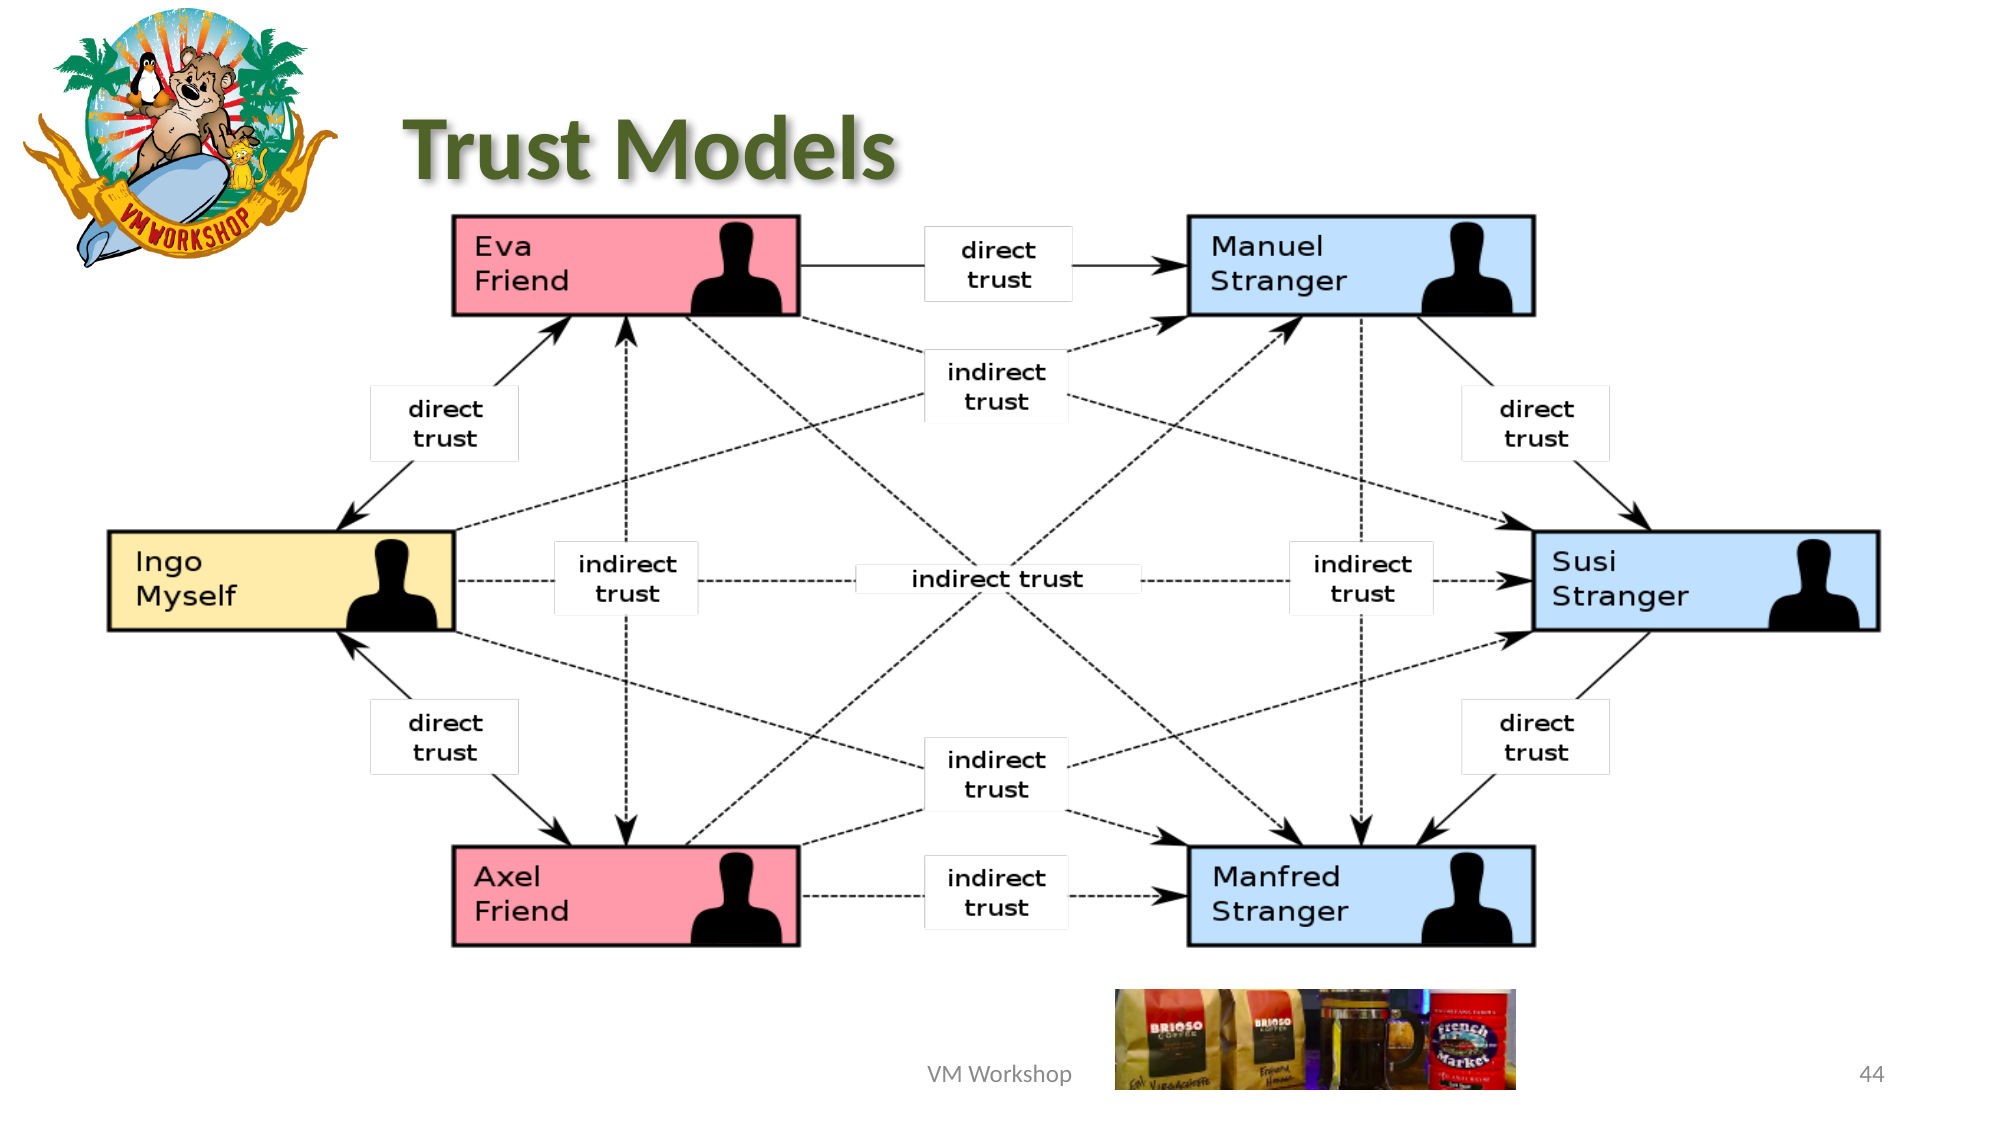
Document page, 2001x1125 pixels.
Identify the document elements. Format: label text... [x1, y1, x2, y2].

title Trust Models [387, 49, 1917, 237]
picture [23, 8, 1913, 976]
picture [1115, 989, 1516, 1090]
